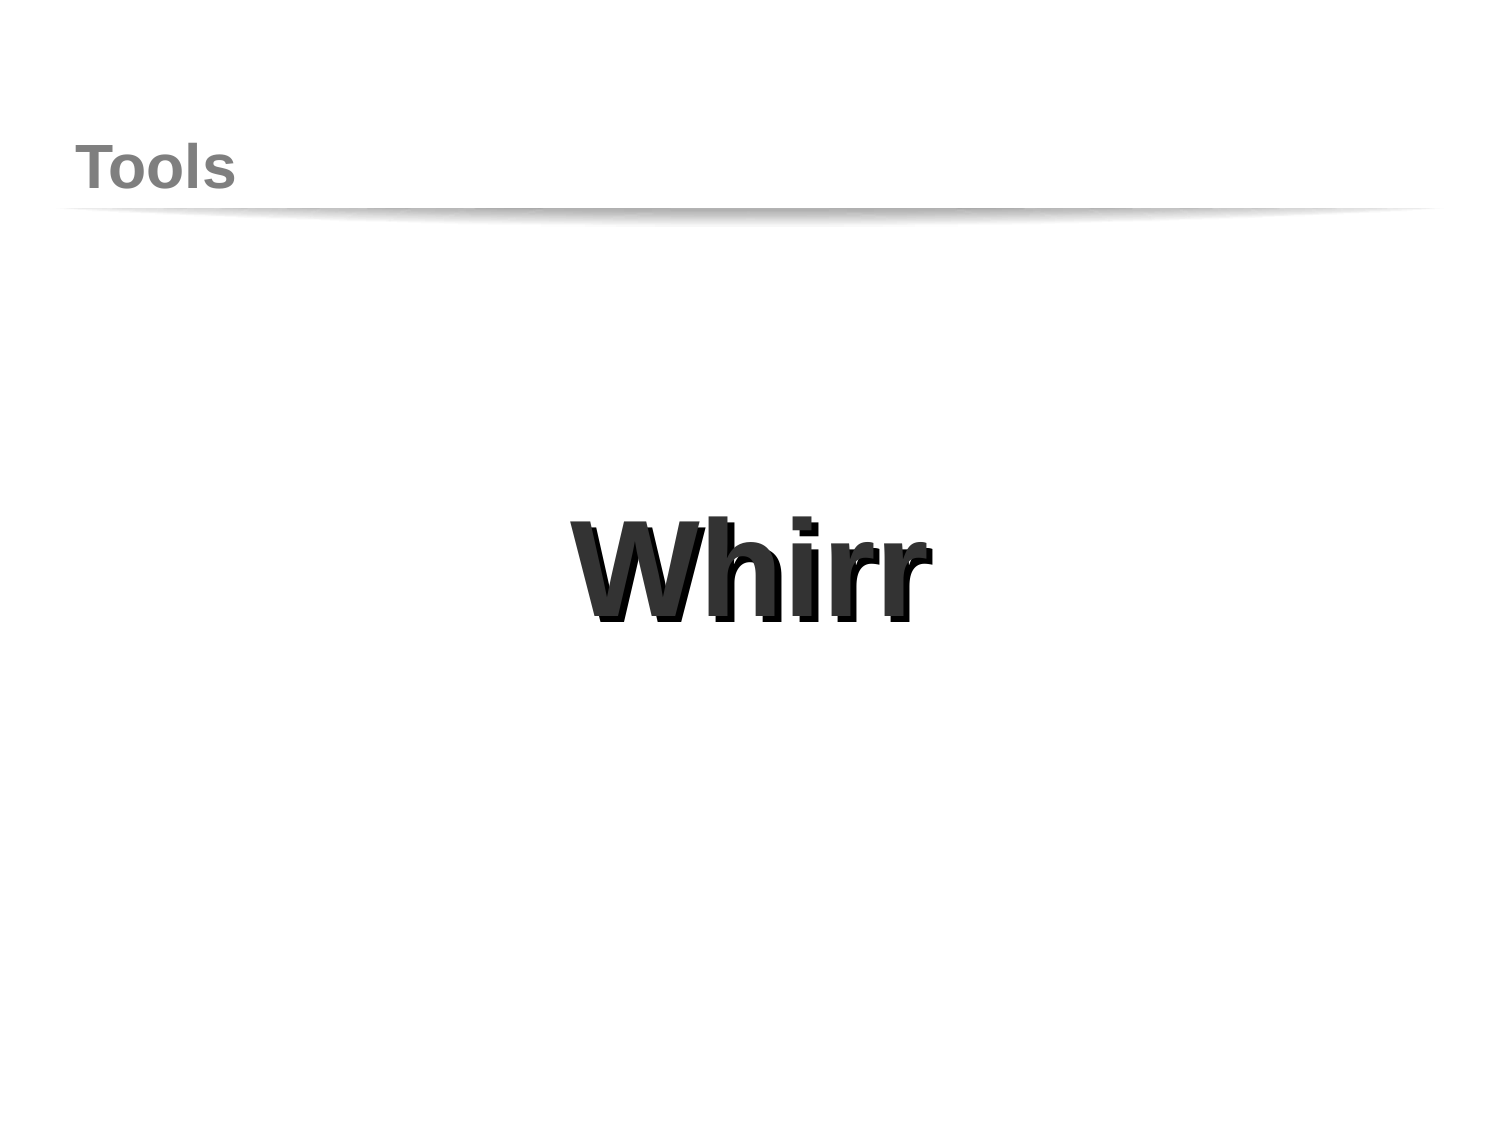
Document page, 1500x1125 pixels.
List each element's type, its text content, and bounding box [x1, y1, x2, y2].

title Tools [75, 71, 1426, 203]
text_box Whirr [75, 479, 1426, 646]
